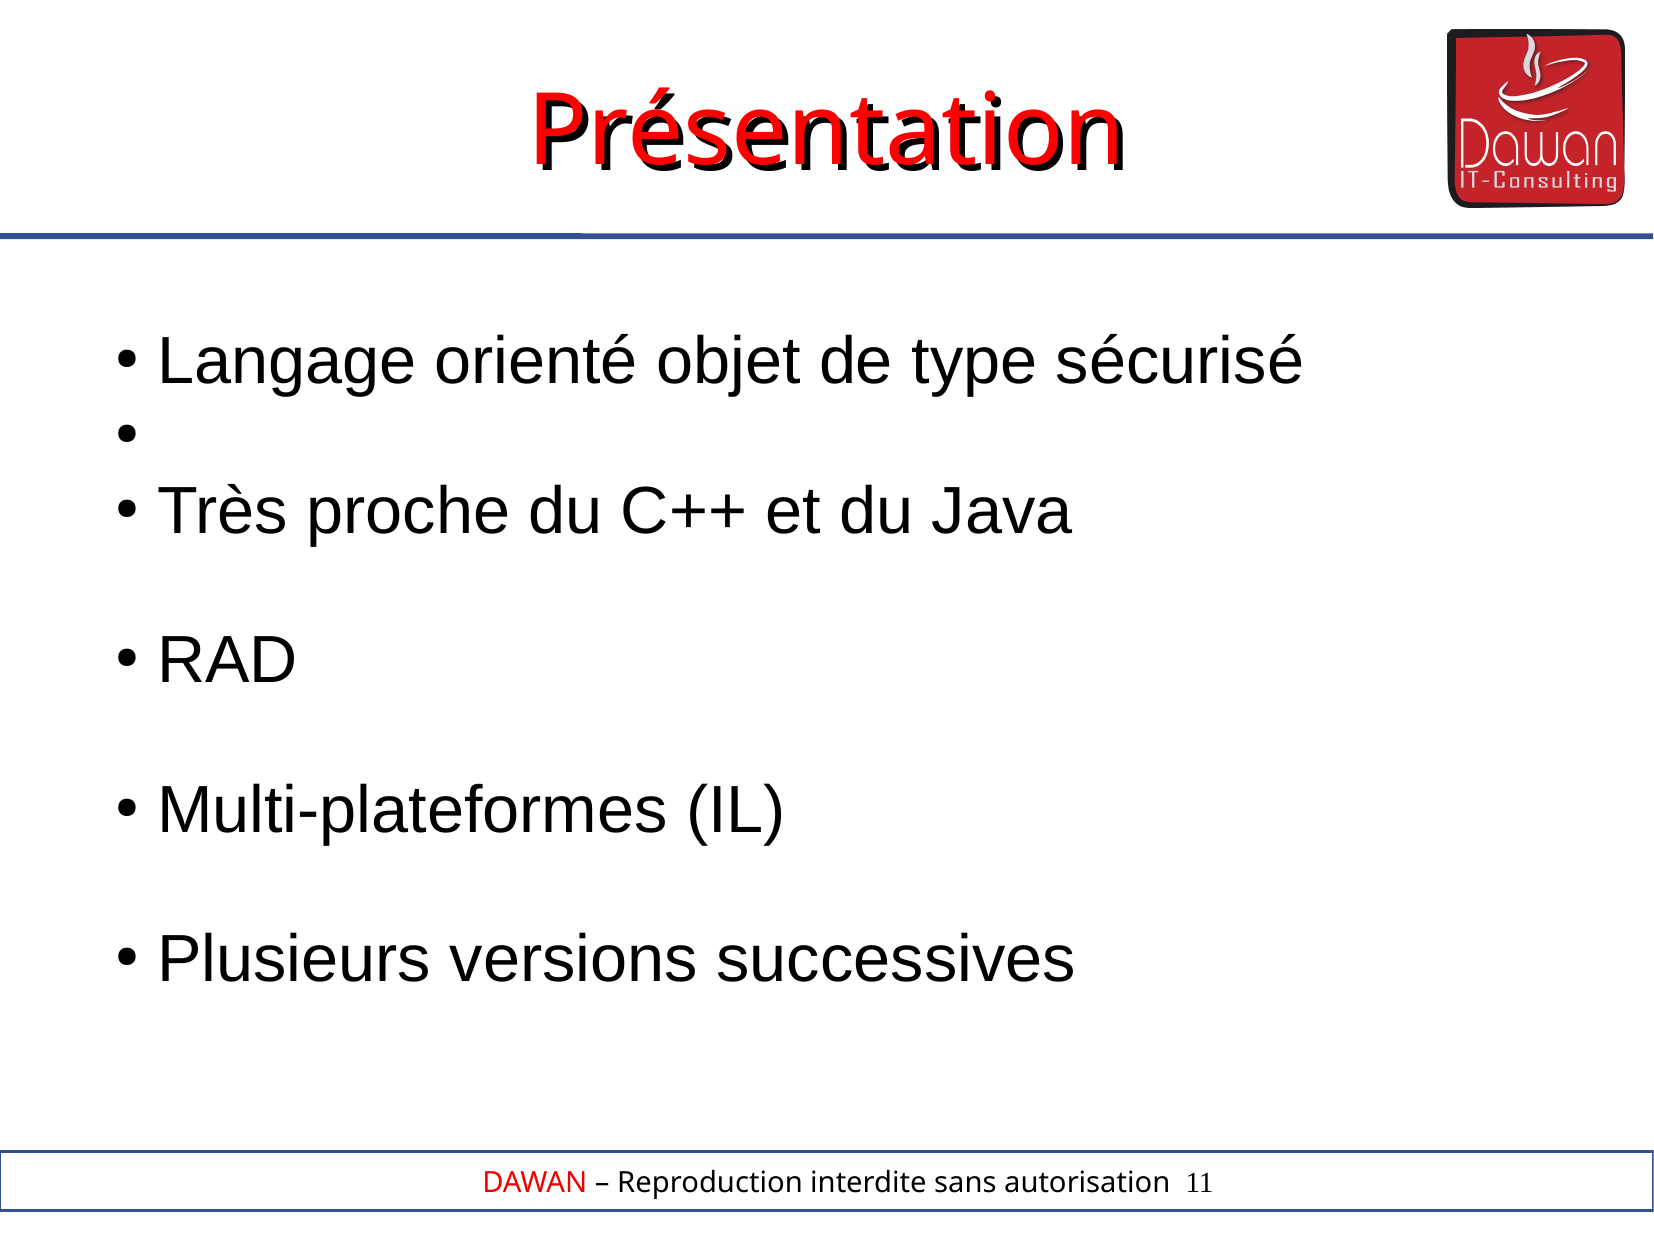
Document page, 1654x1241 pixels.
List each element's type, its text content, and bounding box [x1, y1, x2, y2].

text_box Langage orienté objet de type sécurisé Très proche du C++ et du Java RAD Multi-plateformes (IL) Plusieurs versions successives [100, 315, 1577, 1004]
text_box Présentation [88, 50, 1565, 182]
text_box [1185, 1163, 1565, 1228]
